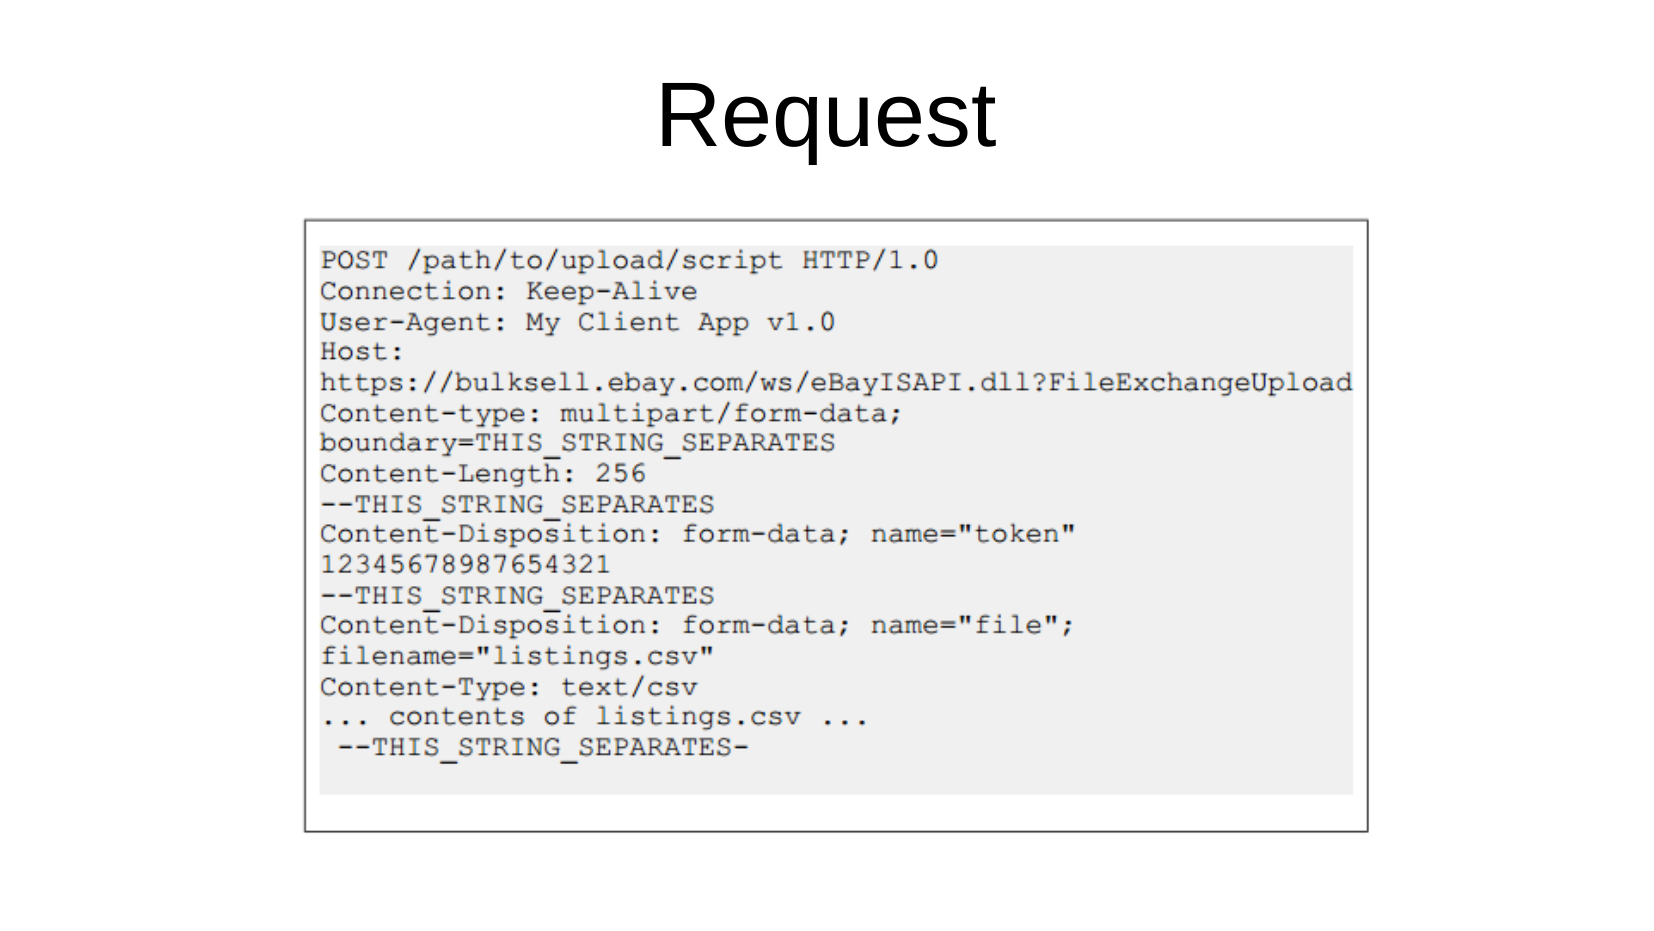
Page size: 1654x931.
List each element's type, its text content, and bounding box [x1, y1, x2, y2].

title Request [82, 37, 1571, 193]
picture [295, 206, 1400, 857]
